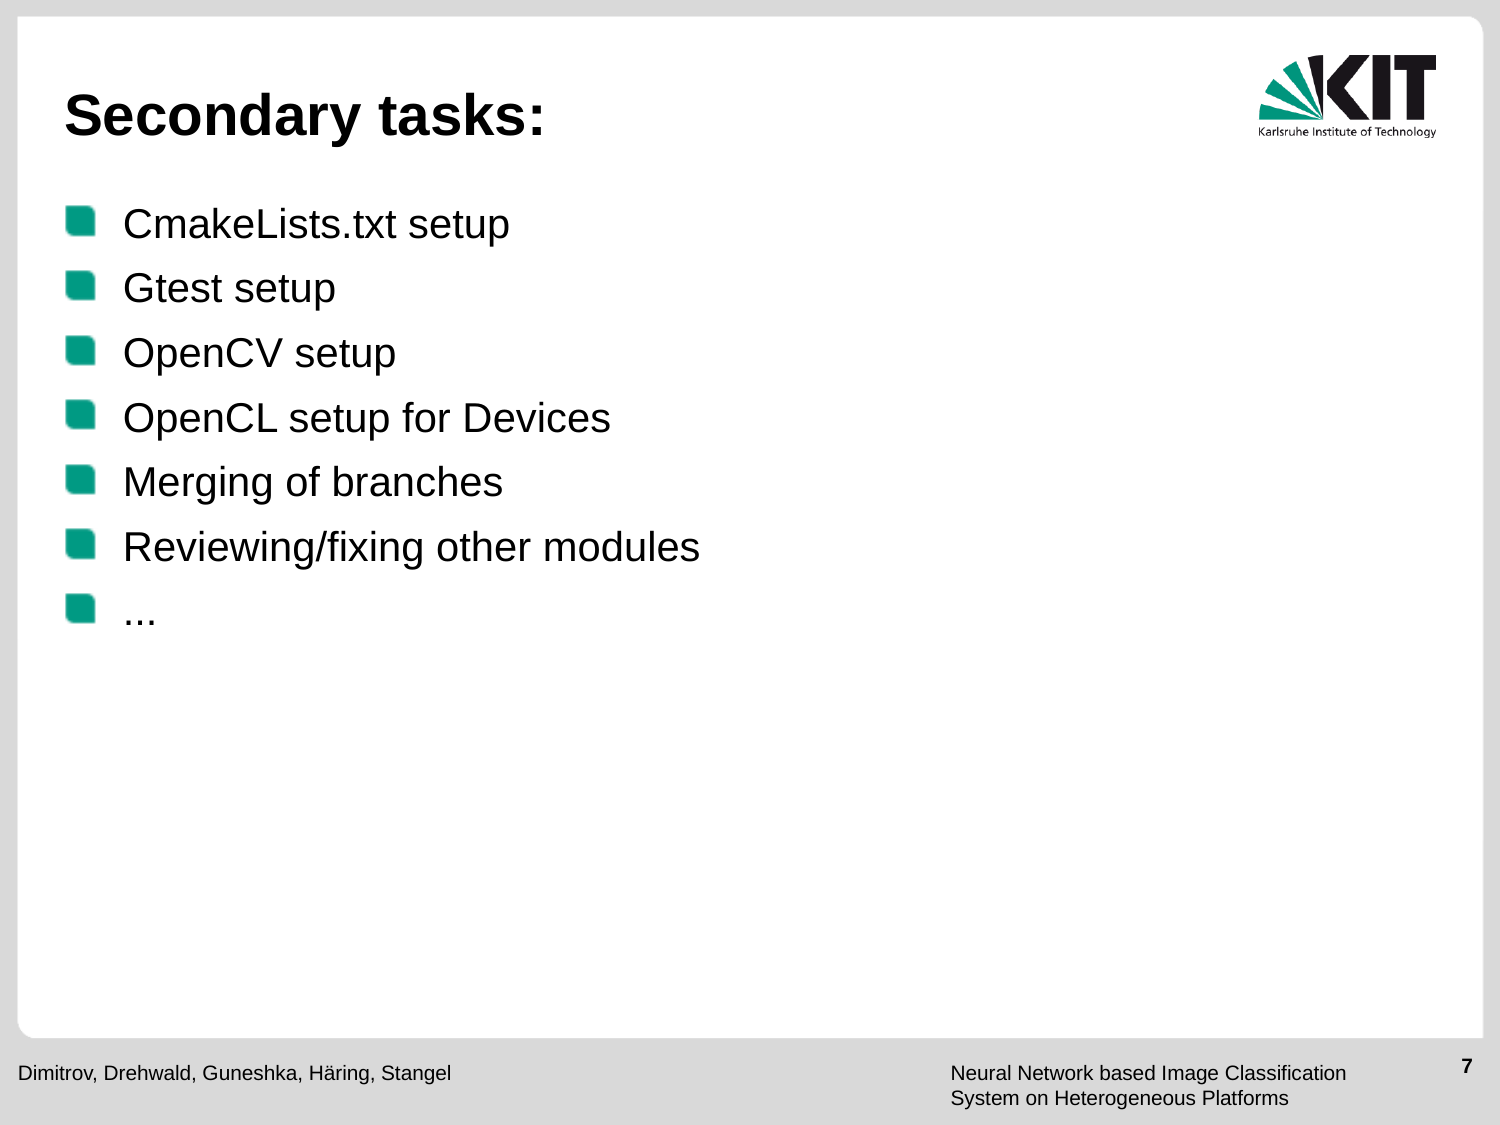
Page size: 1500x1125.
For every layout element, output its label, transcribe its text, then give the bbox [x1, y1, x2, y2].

slide_number <number> [1421, 1053, 1473, 1113]
picture [0, 0, 1500, 1125]
list CmakeLists.txt setup Gtest setup OpenCV setup OpenCL setup for Devices Merging of branches Reviewing/fixing other modules ... [64, 196, 1436, 1000]
footer Dimitrov, Drehwald, Guneshka, Häring, Stangel [18, 1059, 934, 1119]
title Secondary tasks: [64, 54, 1198, 147]
slide_number Neural Network based Image Classification System on Heterogeneous Platforms [950, 1059, 1381, 1120]
